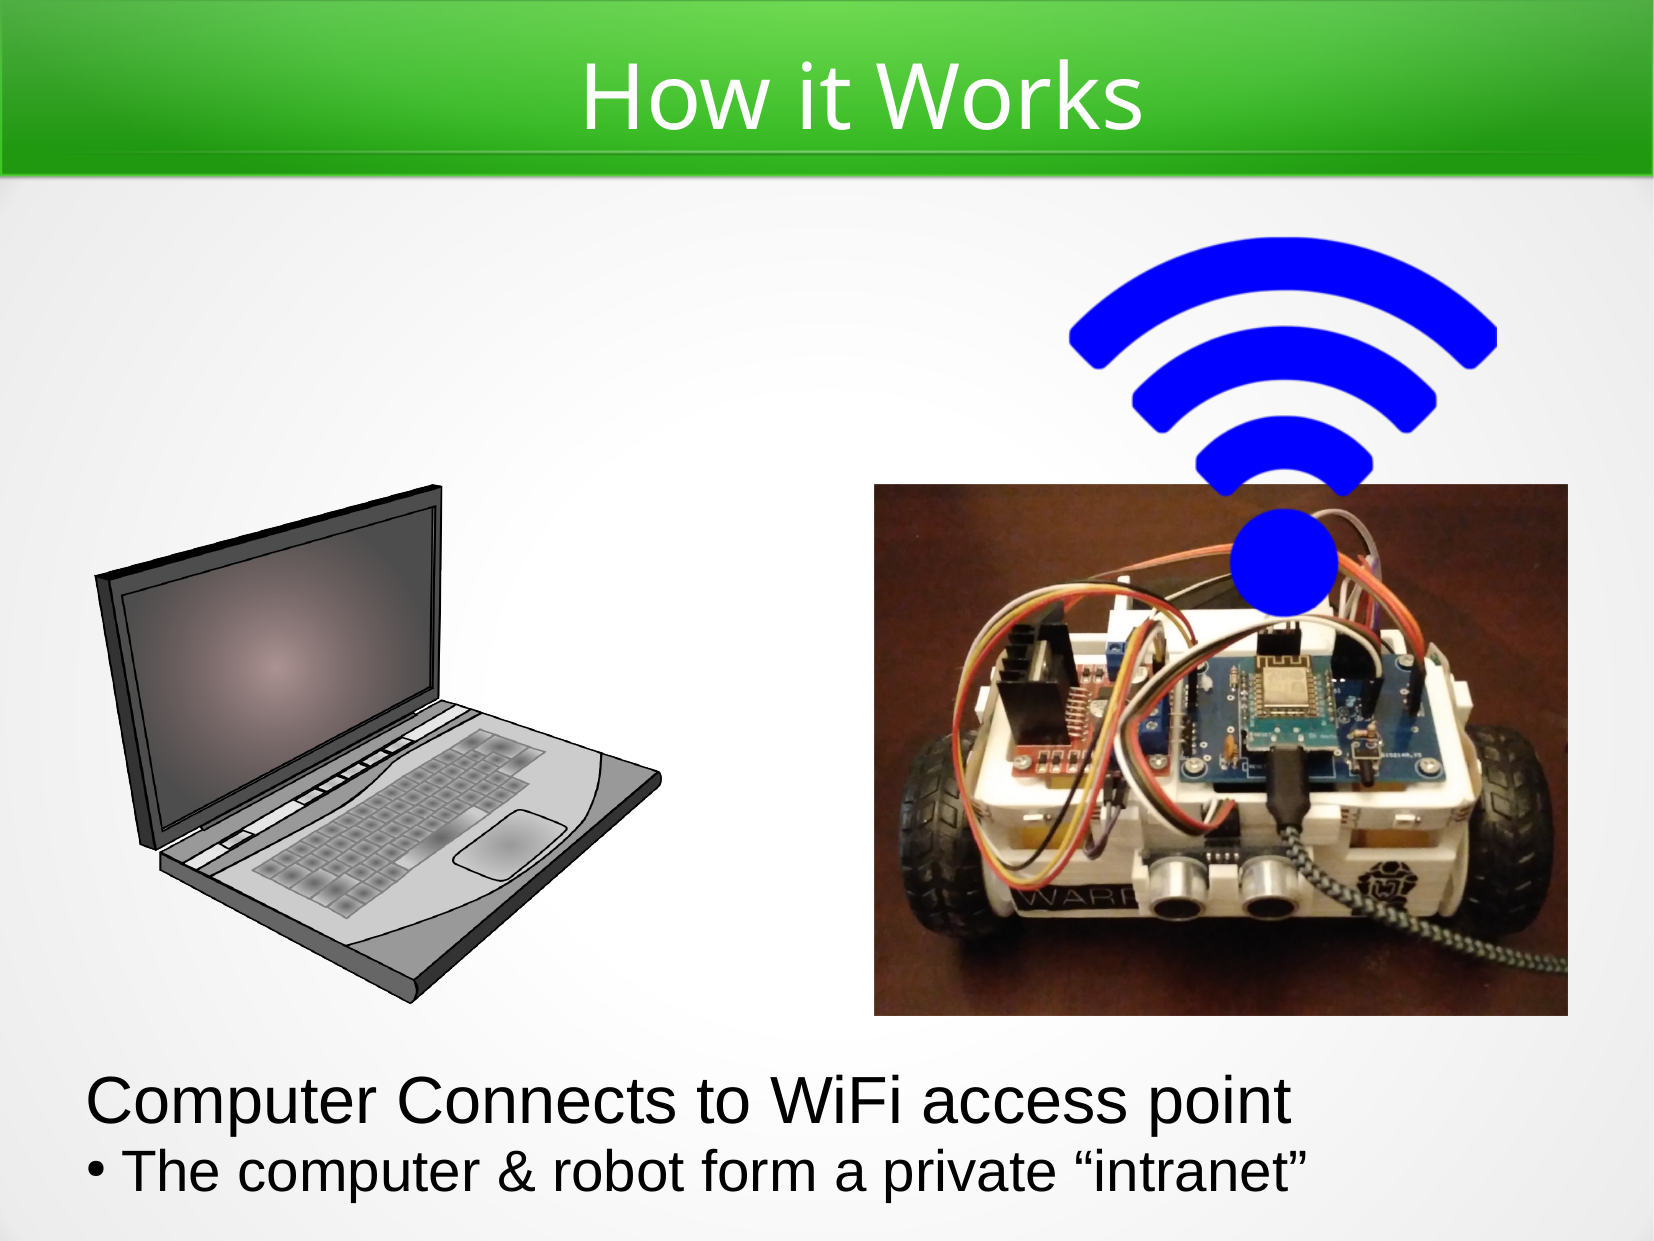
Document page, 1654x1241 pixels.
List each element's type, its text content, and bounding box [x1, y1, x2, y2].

title How it Works [118, 23, 1607, 166]
picture [0, 0, 1654, 1241]
text_box Computer Connects to WiFi access point The computer & robot form a private “intranet” [70, 1056, 1607, 1221]
